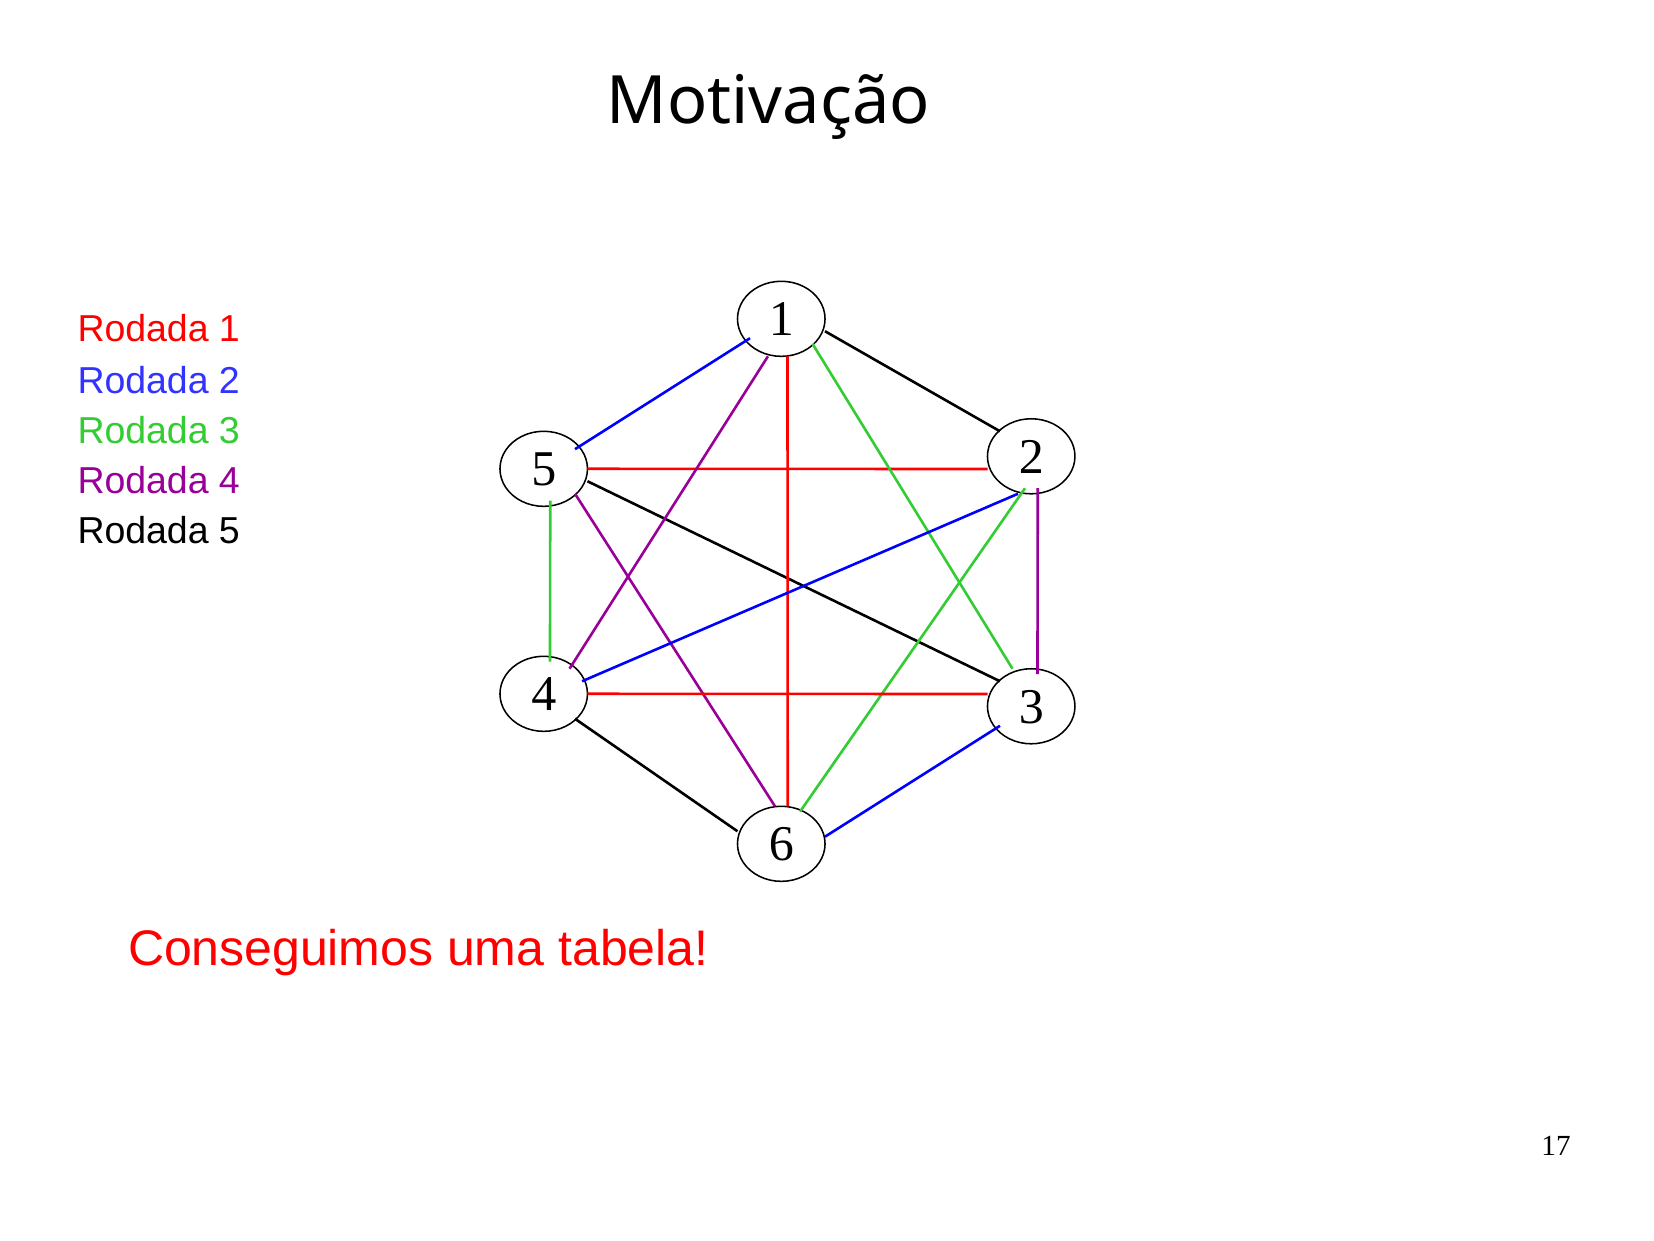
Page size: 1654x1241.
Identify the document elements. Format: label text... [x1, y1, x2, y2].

text_box Rodada 5 [62, 502, 255, 560]
text_box Rodada 1 [62, 300, 255, 352]
text_box 6 [737, 806, 826, 882]
text_box Rodada 2 [62, 352, 255, 402]
text_box 3 [987, 668, 1075, 744]
text_box Rodada 4 [62, 452, 255, 502]
text_box 5 [499, 431, 588, 507]
text_box Conseguimos uma tabela! [113, 912, 724, 984]
text_box Rodada 3 [62, 402, 255, 452]
text_box 4 [499, 656, 588, 732]
text_box 1 [737, 281, 826, 357]
text_box 2 [987, 418, 1075, 494]
text_box Motivação [237, 45, 1300, 150]
